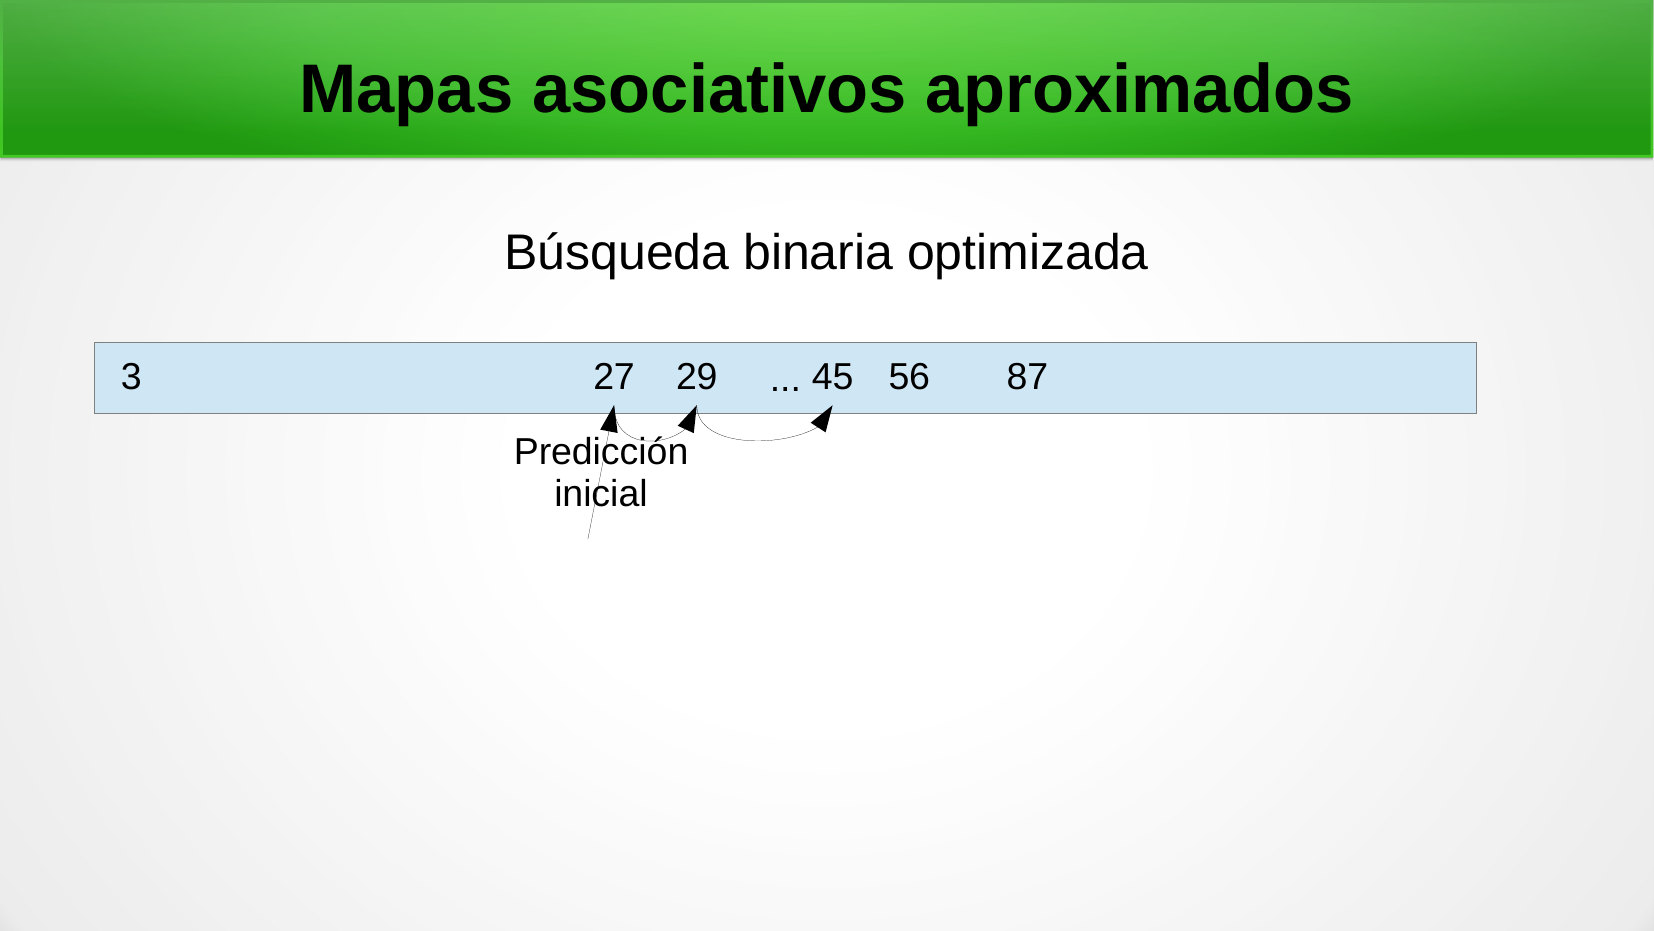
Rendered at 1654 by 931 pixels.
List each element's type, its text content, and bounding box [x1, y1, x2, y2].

text_box ... [94, 342, 1477, 414]
text_box 29 [661, 348, 733, 406]
text_box 56 [873, 348, 945, 406]
text_box 3 [106, 348, 178, 406]
text_box 87 [991, 348, 1064, 406]
title Mapas asociativos aproximados [82, 35, 1571, 142]
text_box 45 [797, 348, 869, 406]
list Búsqueda binaria optimizada [82, 224, 1571, 764]
text_box 27 [578, 348, 650, 406]
